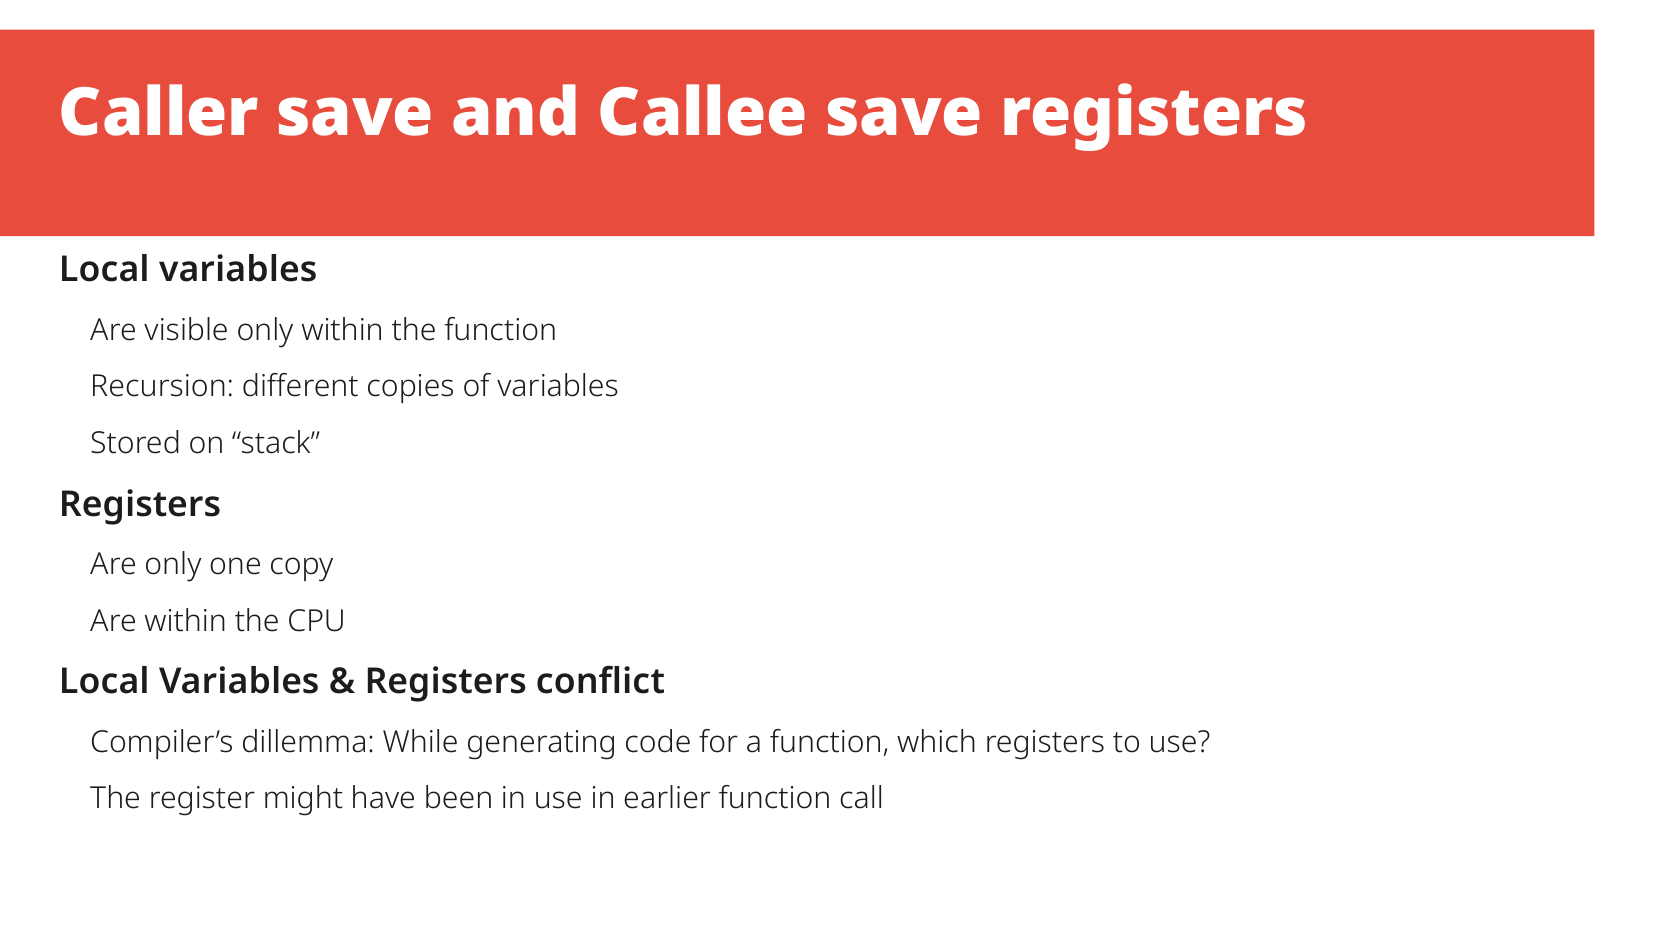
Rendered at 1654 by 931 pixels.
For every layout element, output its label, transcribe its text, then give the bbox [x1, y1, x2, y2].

list Local variables Are visible only within the function Recursion: different copies of variables Stored on “stack” Registers Are only one copy Are within the CPU Local Variables & Registers conflict Compiler’s dillemma: While generating code for a function, which registers to use? The register might have been in use in earlier function call [59, 243, 1565, 820]
title Caller save and Callee save registers [59, 44, 1595, 156]
